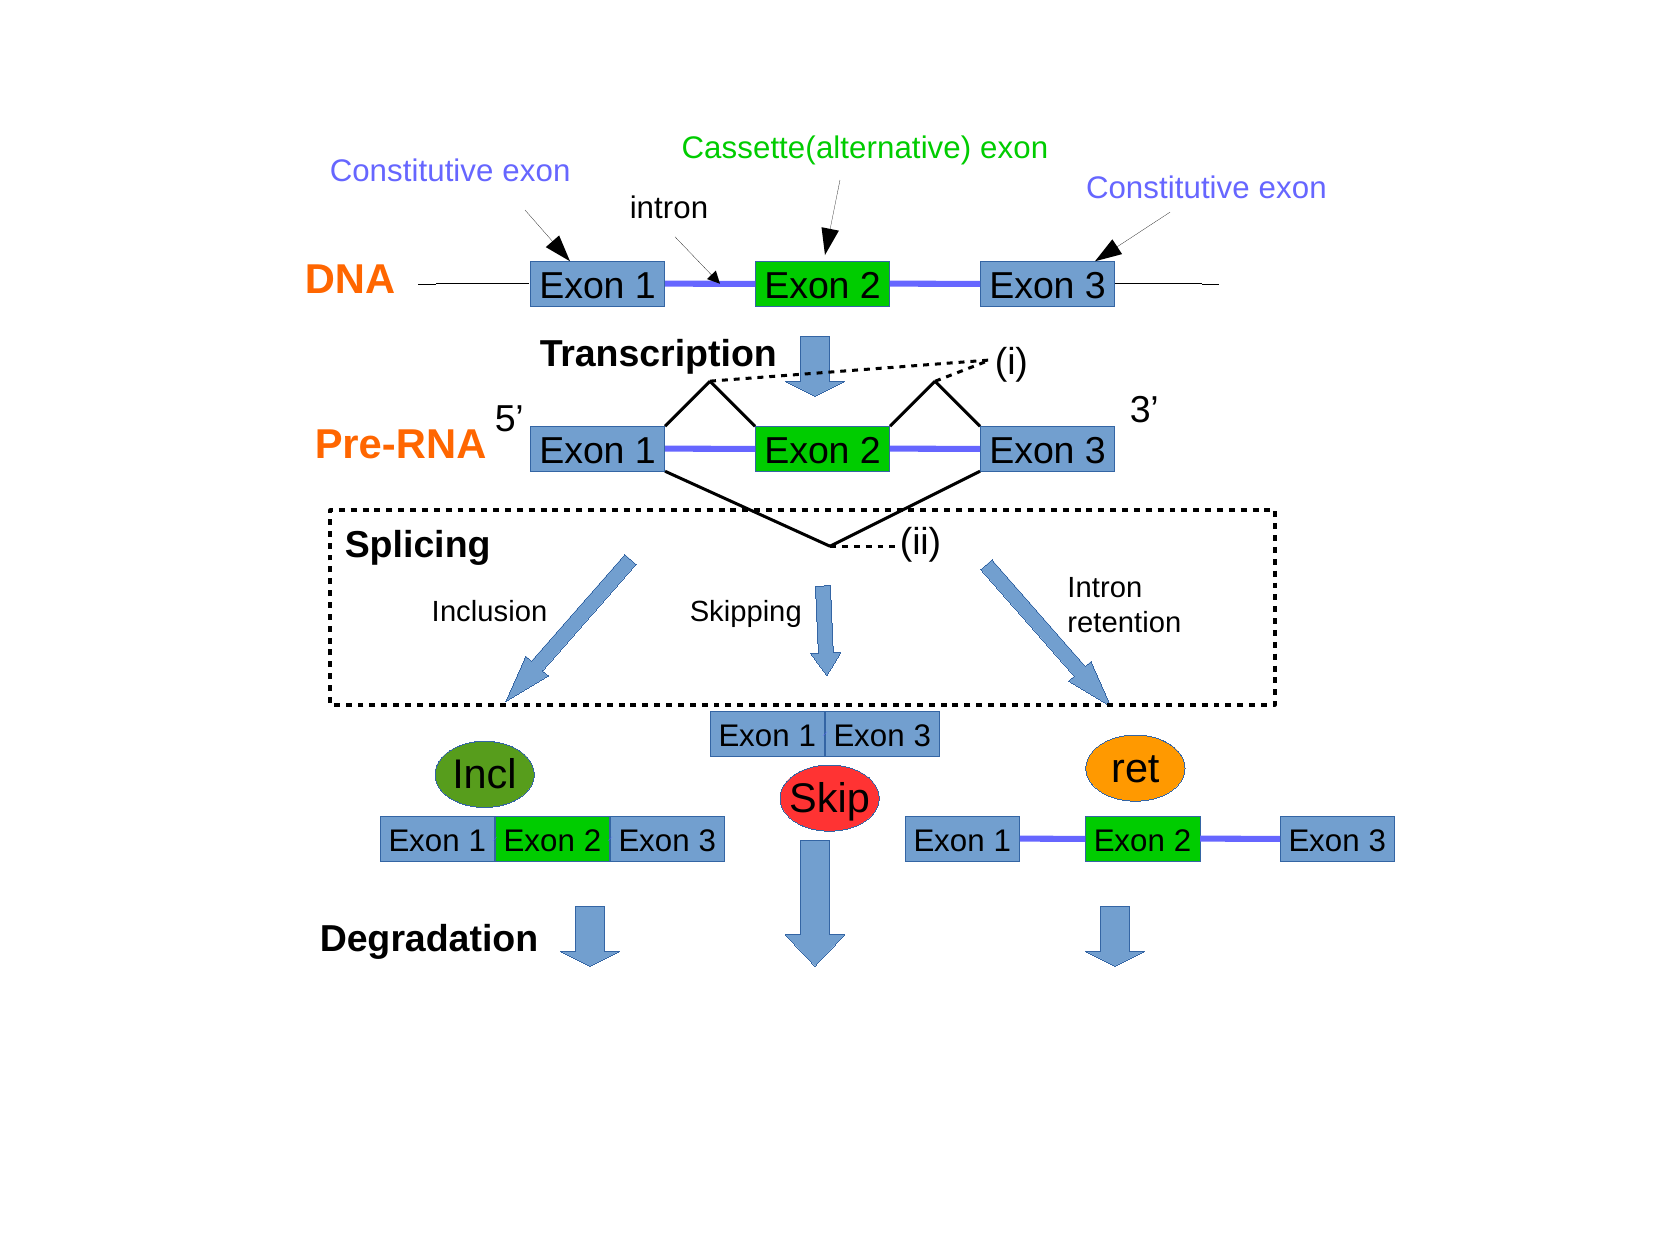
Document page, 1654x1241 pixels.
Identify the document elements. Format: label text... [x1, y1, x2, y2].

text_box Exon 2 [495, 816, 610, 862]
text_box 5’ [480, 390, 541, 489]
text_box Inclusion [416, 585, 570, 646]
text_box Exon 3 [610, 816, 725, 862]
text_box [785, 336, 845, 397]
text_box ret [1085, 735, 1186, 802]
text_box Exon 3 [825, 711, 940, 757]
text_box Exon 2 [755, 261, 890, 307]
text_box Intron retention [1052, 561, 1248, 660]
text_box Exon 1 [905, 816, 1020, 862]
text_box Exon 3 [1280, 816, 1395, 862]
text_box Transcription [525, 321, 796, 382]
text_box 3’ [1115, 381, 1176, 481]
text_box Exon 1 [710, 711, 825, 757]
text_box [561, 906, 620, 967]
text_box Cassette(alternative) exon [666, 120, 1072, 181]
text_box (ii) [885, 513, 961, 571]
text_box Skip [780, 765, 880, 832]
text_box [570, 554, 637, 640]
text_box Exon 3 [980, 261, 1115, 307]
text_box Degradation [305, 906, 561, 1005]
text_box [785, 840, 845, 967]
text_box [1085, 906, 1145, 967]
text_box Constitutive exon [1071, 162, 1357, 213]
text_box Exon 1 [380, 816, 495, 862]
text_box Splicing [330, 516, 511, 616]
text_box (i) [980, 333, 1056, 391]
text_box Skipping [675, 585, 856, 675]
text_box DNA [290, 244, 420, 315]
text_box Exon 2 [1085, 816, 1201, 862]
text_box [980, 559, 1110, 705]
text_box Exon 1 [541, 426, 665, 472]
text_box Pre-RNA [300, 409, 510, 518]
text_box Exon 3 [980, 426, 1115, 472]
text_box Exon 2 [755, 426, 890, 472]
text_box Exon 1 [530, 261, 665, 307]
text_box Constitutive exon [315, 145, 601, 195]
text_box [505, 646, 565, 702]
text_box intron [615, 180, 795, 237]
text_box Incl [435, 741, 535, 808]
